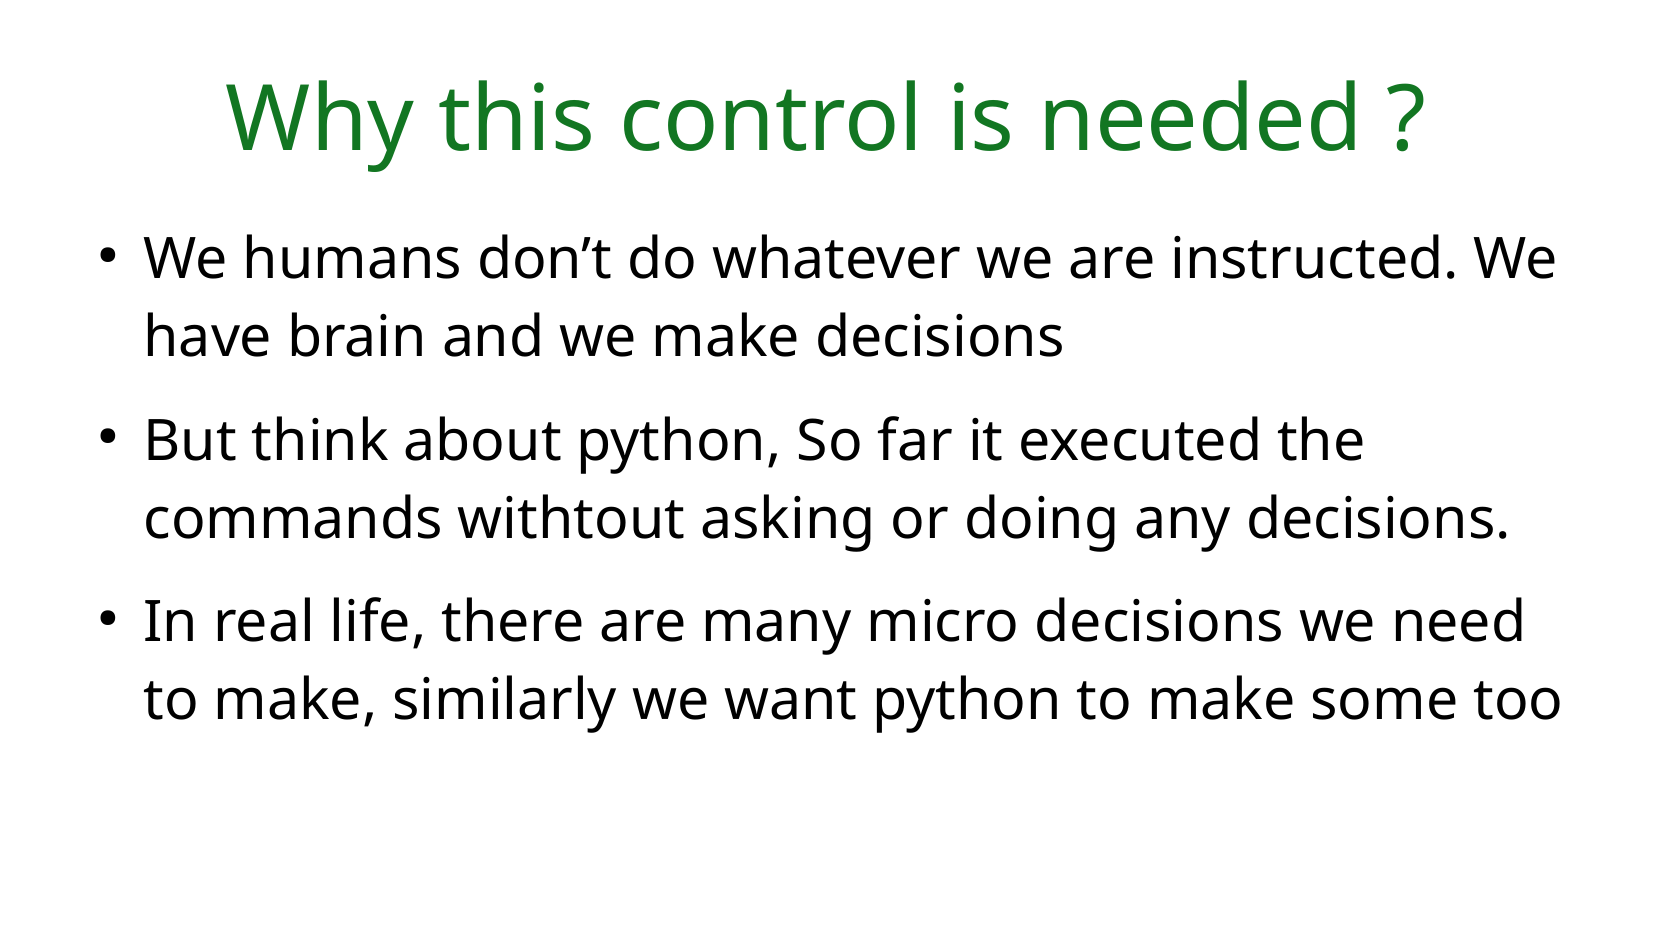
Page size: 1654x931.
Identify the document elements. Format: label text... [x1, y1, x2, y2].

list We humans don’t do whatever we are instructed. We have brain and we make decisions But think about python, So far it executed the commands withtout asking or doing any decisions. In real life, there are many micro decisions we need to make, similarly we want python to make some too [82, 217, 1571, 758]
title Why this control is needed ? [82, 37, 1571, 193]
